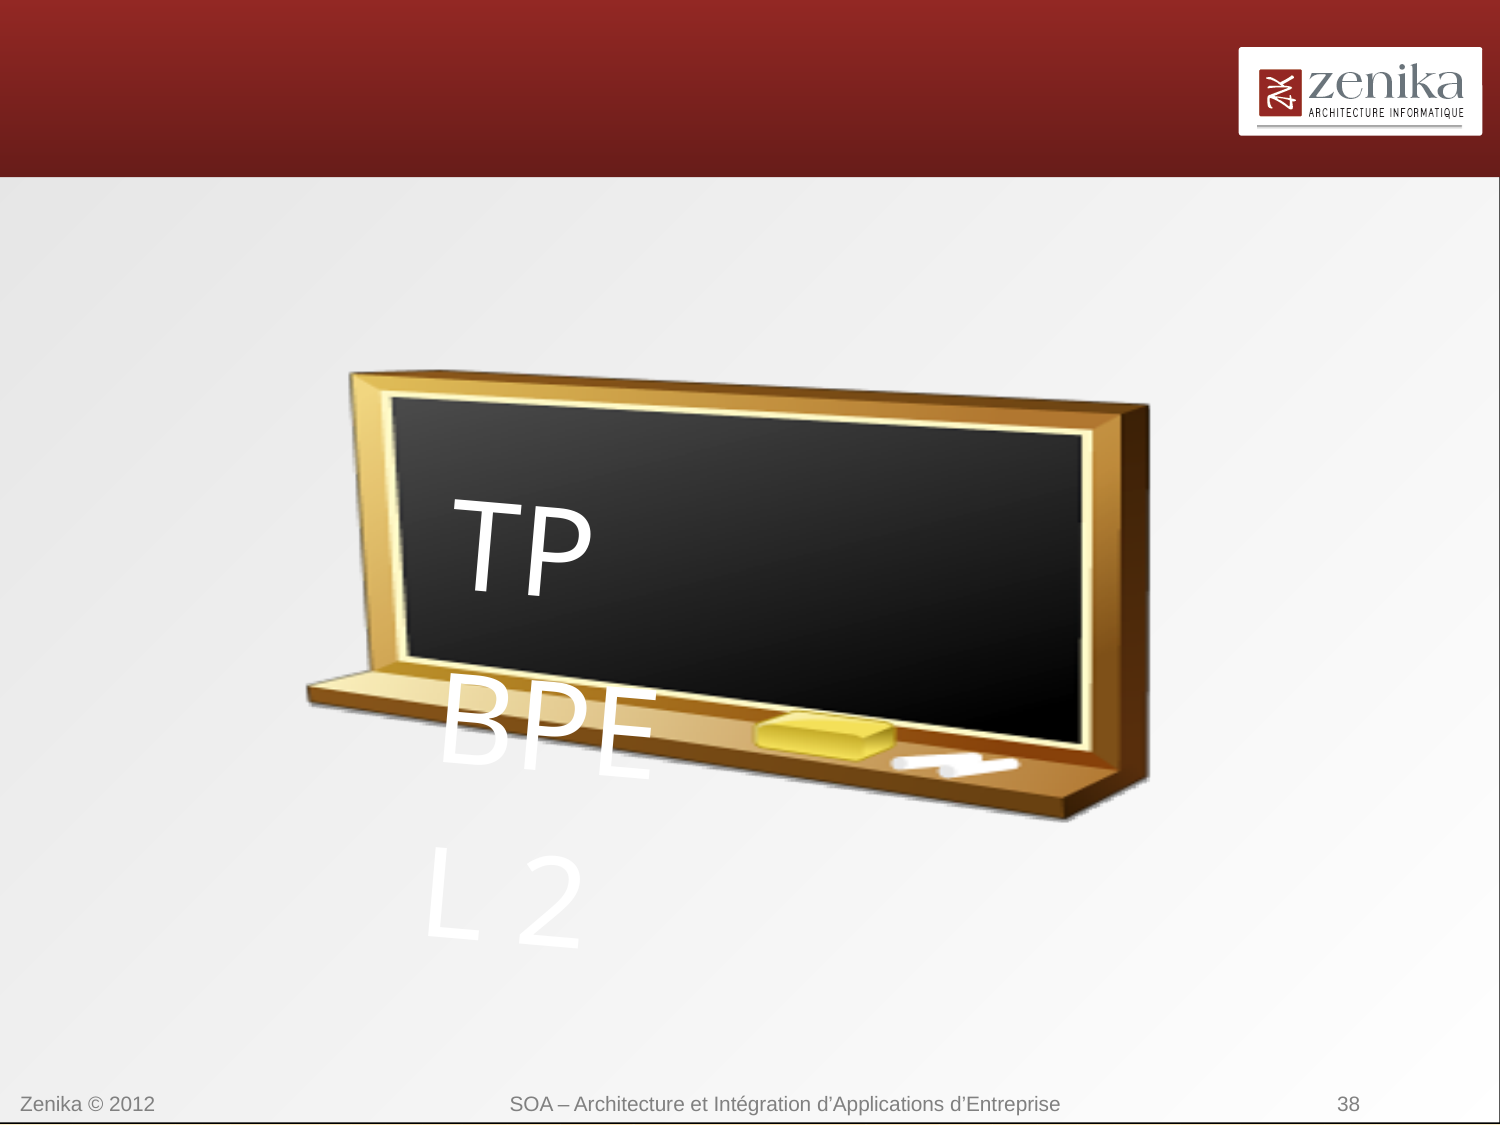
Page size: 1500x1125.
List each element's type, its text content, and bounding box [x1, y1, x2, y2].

picture [301, 338, 1211, 872]
text_box TP BPEL 2 [429, 431, 739, 646]
